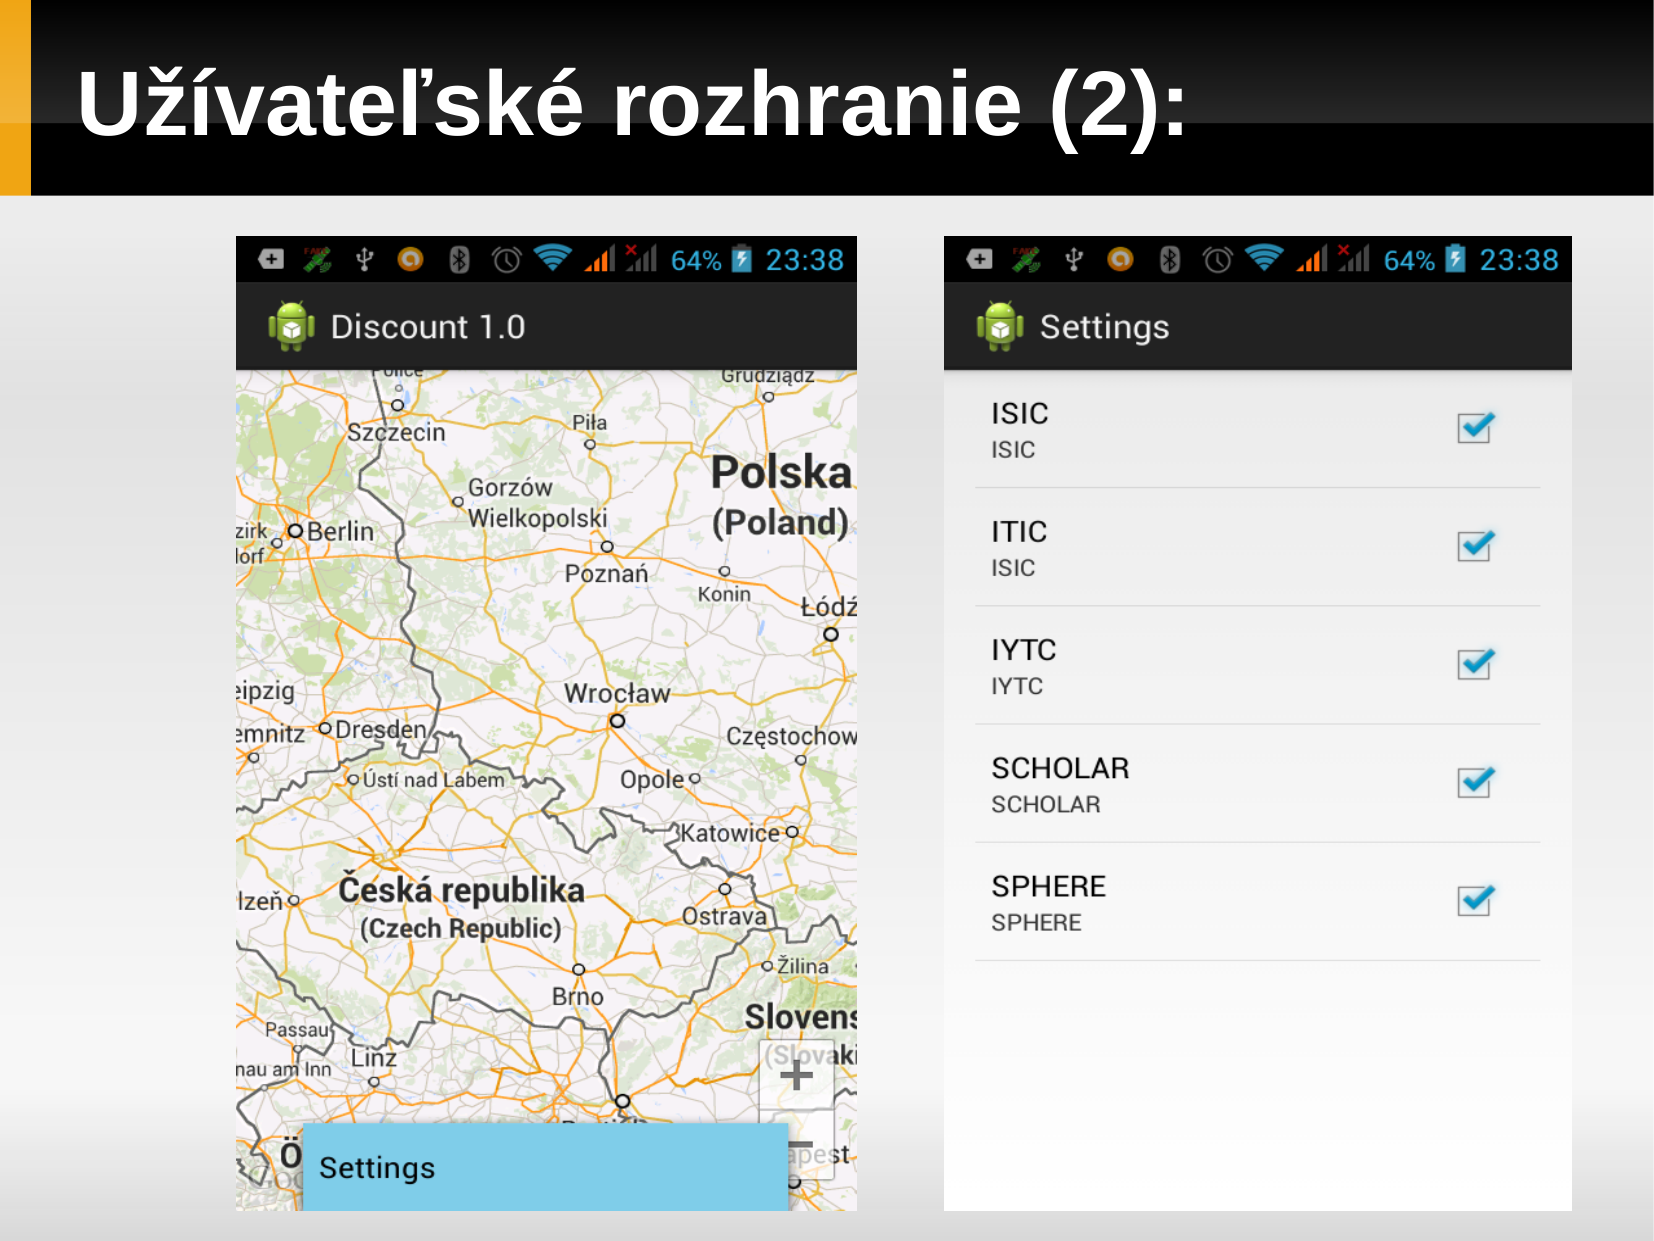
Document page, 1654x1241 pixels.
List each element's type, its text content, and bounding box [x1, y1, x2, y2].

picture [0, 0, 1654, 1241]
title Užívateľské rozhranie (2): [76, 0, 1565, 208]
